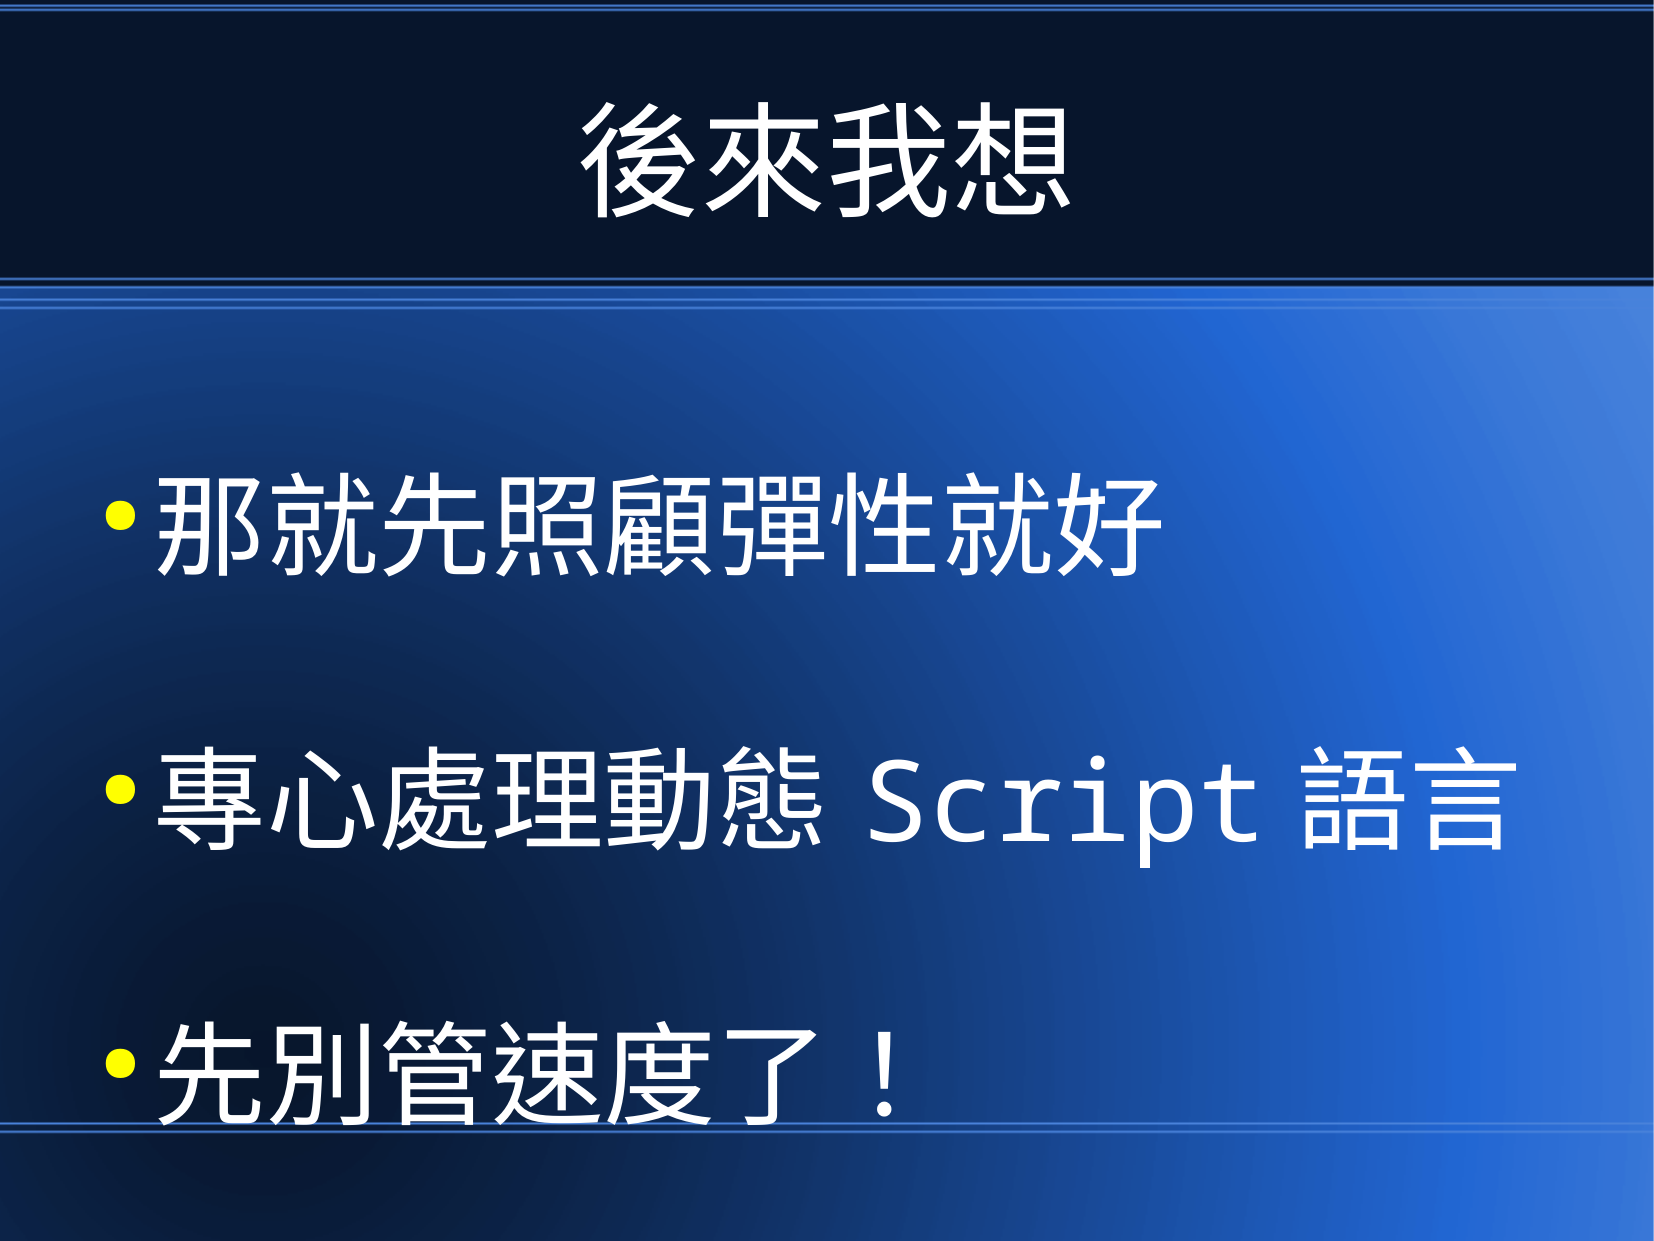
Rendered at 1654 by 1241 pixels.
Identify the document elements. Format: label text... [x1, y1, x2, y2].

list 那就先照顧彈性就好 專心處理動態Script語言 先別管速度了！ [82, 355, 1571, 1241]
picture [0, 0, 1654, 1241]
title 後來我想 [82, 49, 1571, 257]
